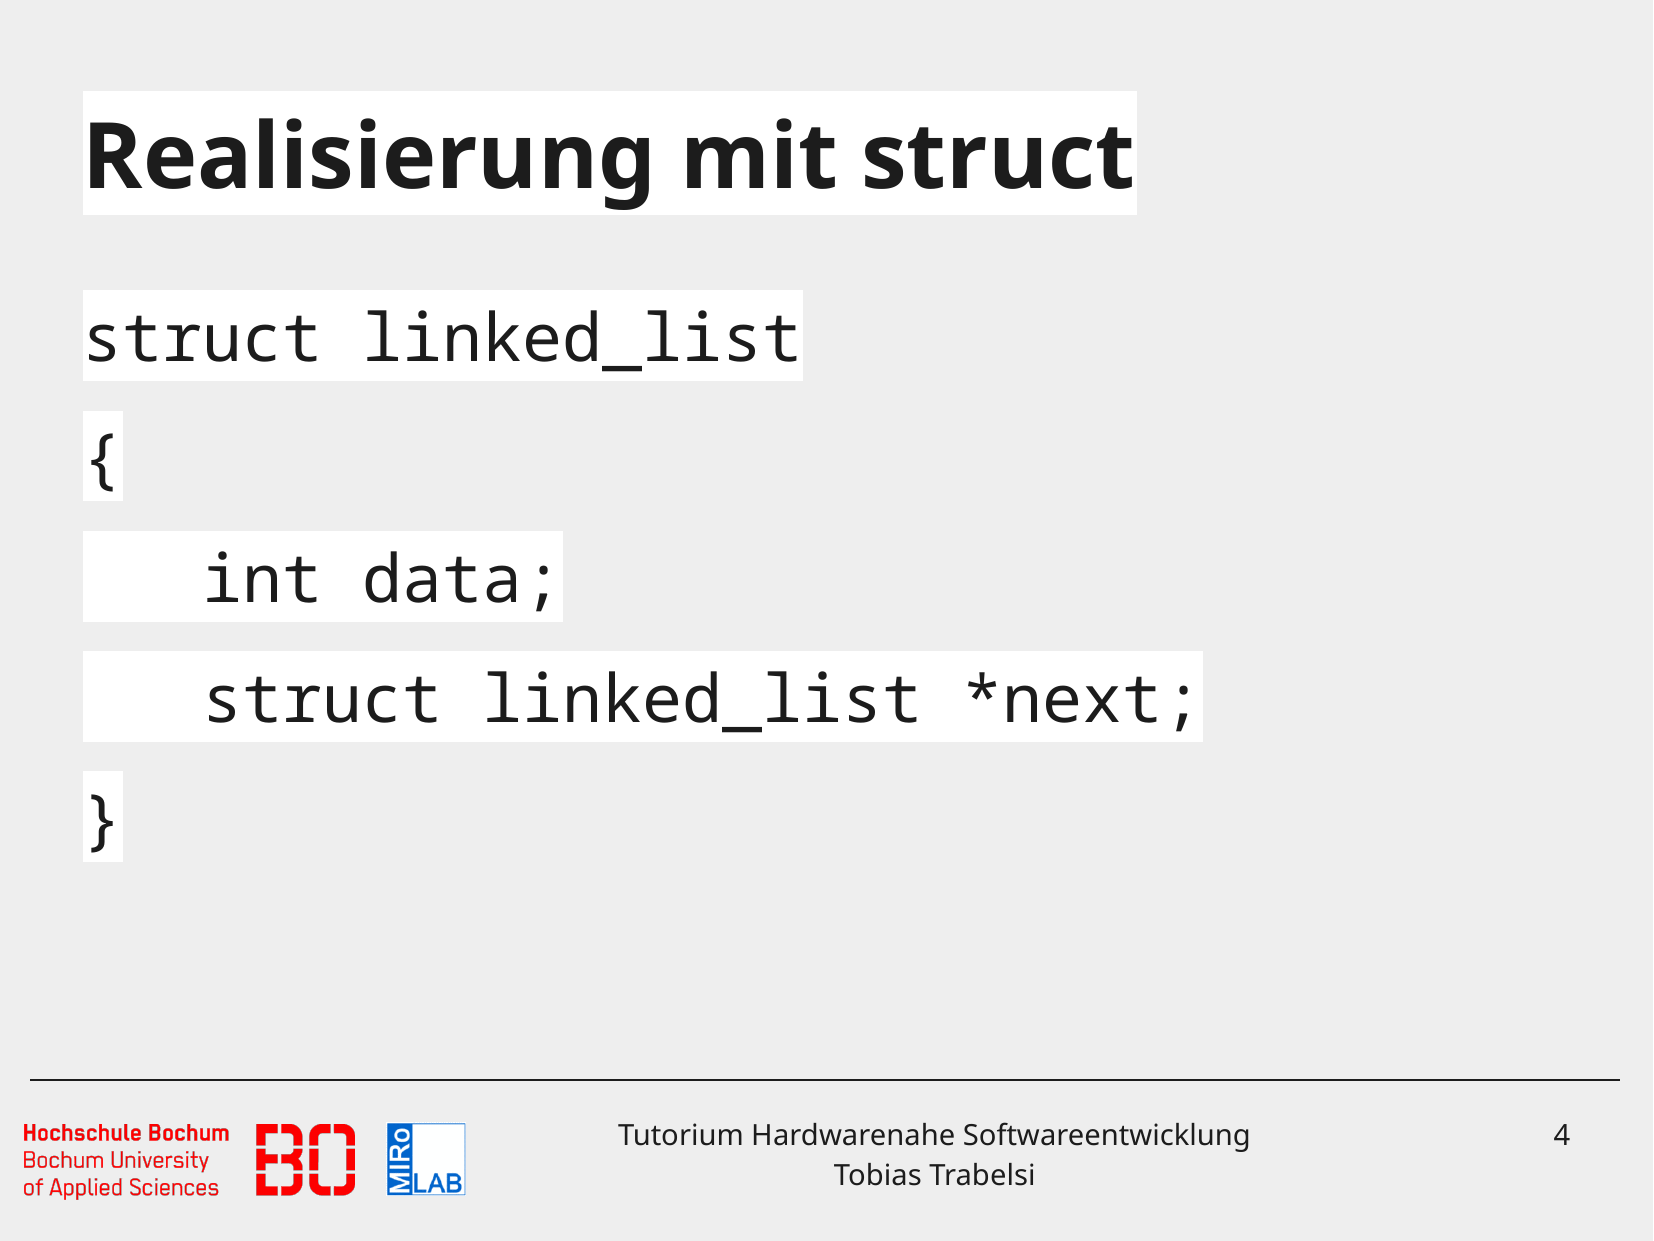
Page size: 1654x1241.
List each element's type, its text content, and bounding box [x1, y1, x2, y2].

picture [386, 1122, 466, 1196]
title Realisierung mit struct [82, 49, 1561, 257]
picture [24, 1124, 355, 1200]
list struct linked_list { int data; struct linked_list *next; } [82, 290, 1571, 1010]
